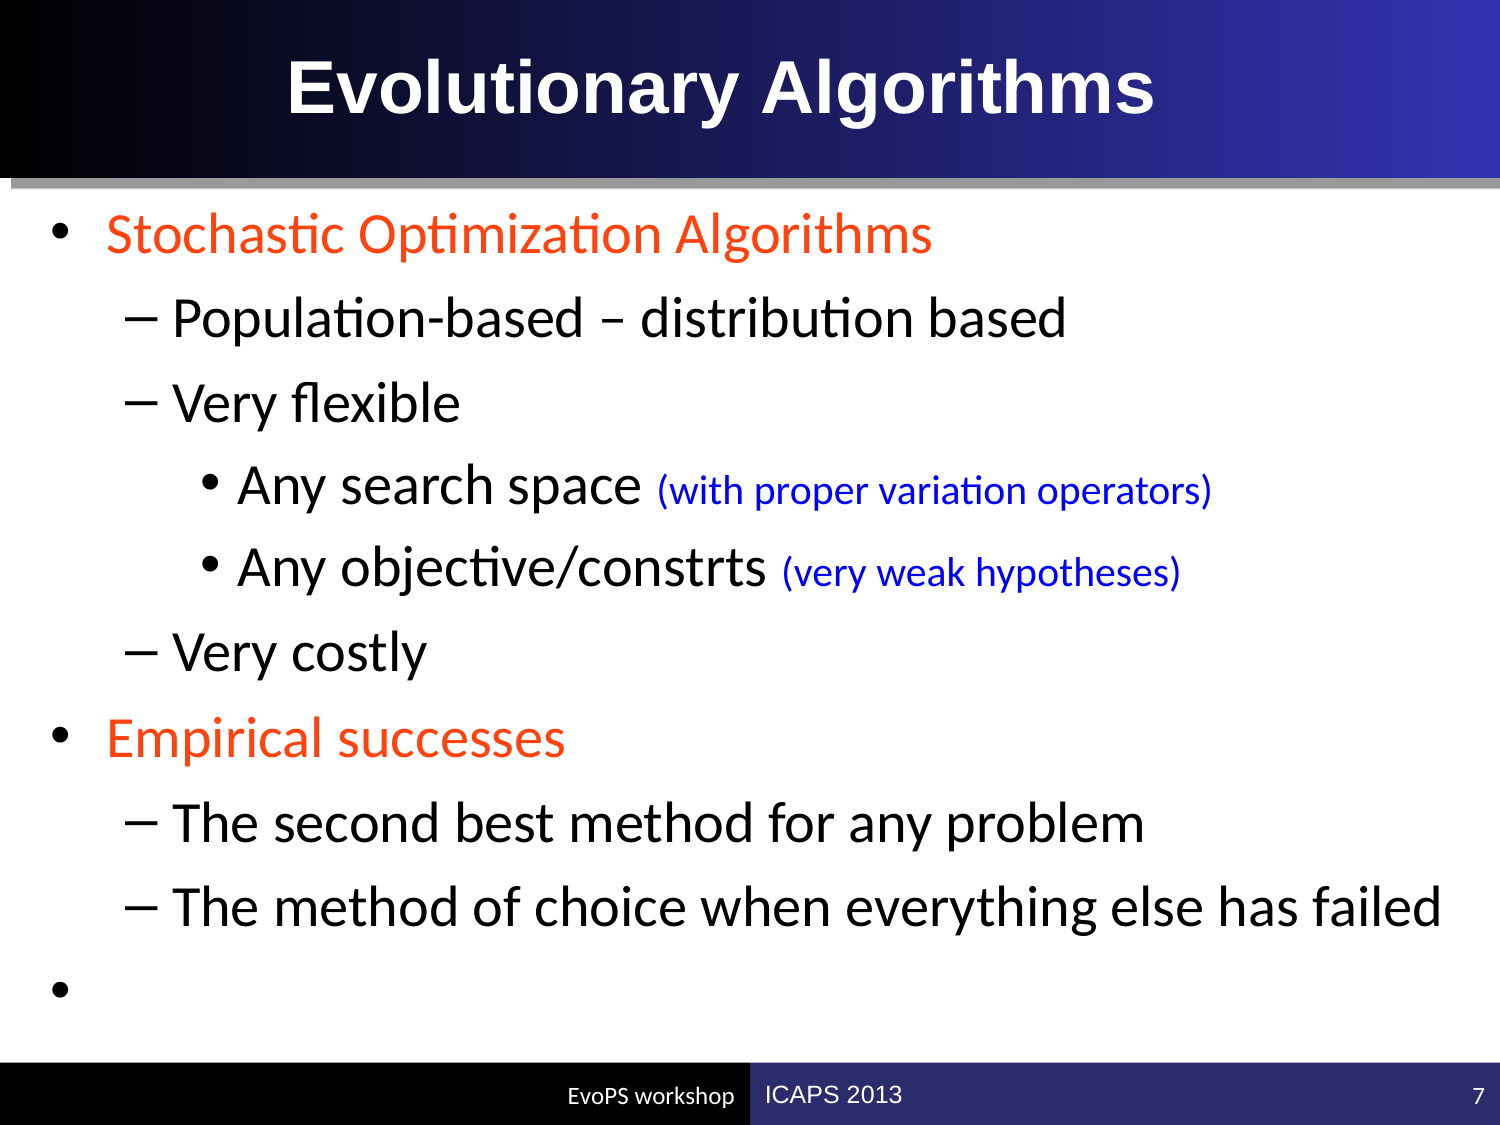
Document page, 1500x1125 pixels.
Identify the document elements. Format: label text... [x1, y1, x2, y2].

text_box Evolutionary Algorithms [271, 31, 1252, 137]
list Stochastic Optimization Algorithms Population-based – distribution based Very flexible Any search space (with proper variation operators) Any objective/constrts (very weak hypotheses) Very costly Empirical successes The second best method for any problem The method of choice when everything else has failed [35, 187, 1495, 1125]
